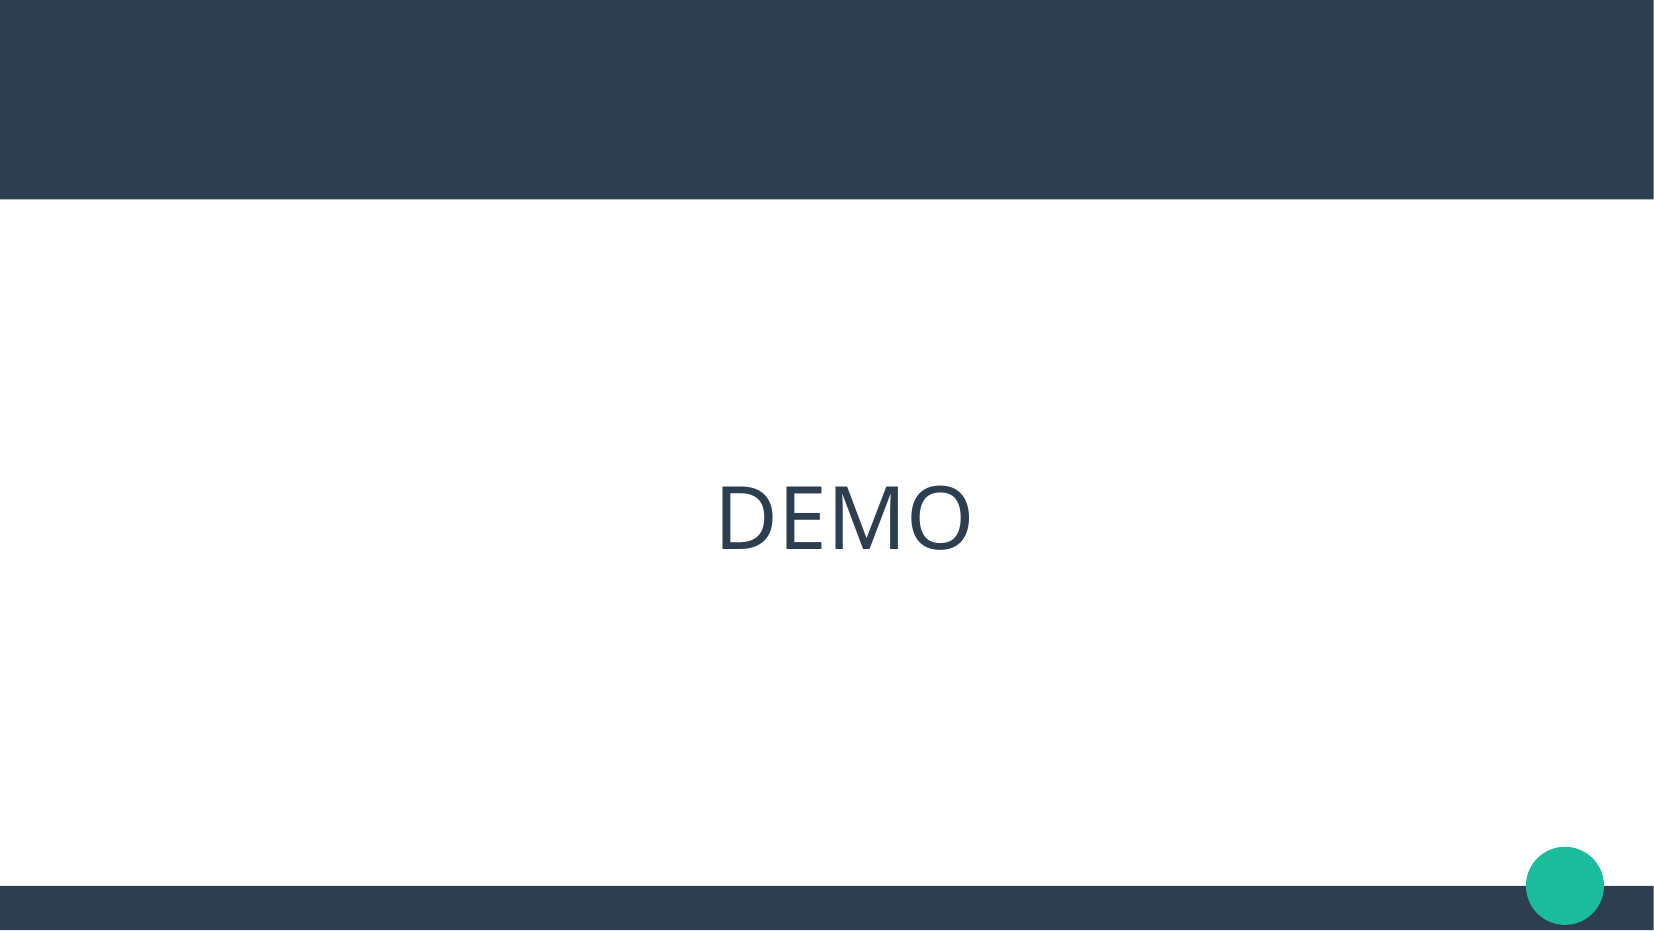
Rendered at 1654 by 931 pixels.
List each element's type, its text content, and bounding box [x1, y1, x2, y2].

subtitle DEMO [77, 240, 1613, 788]
